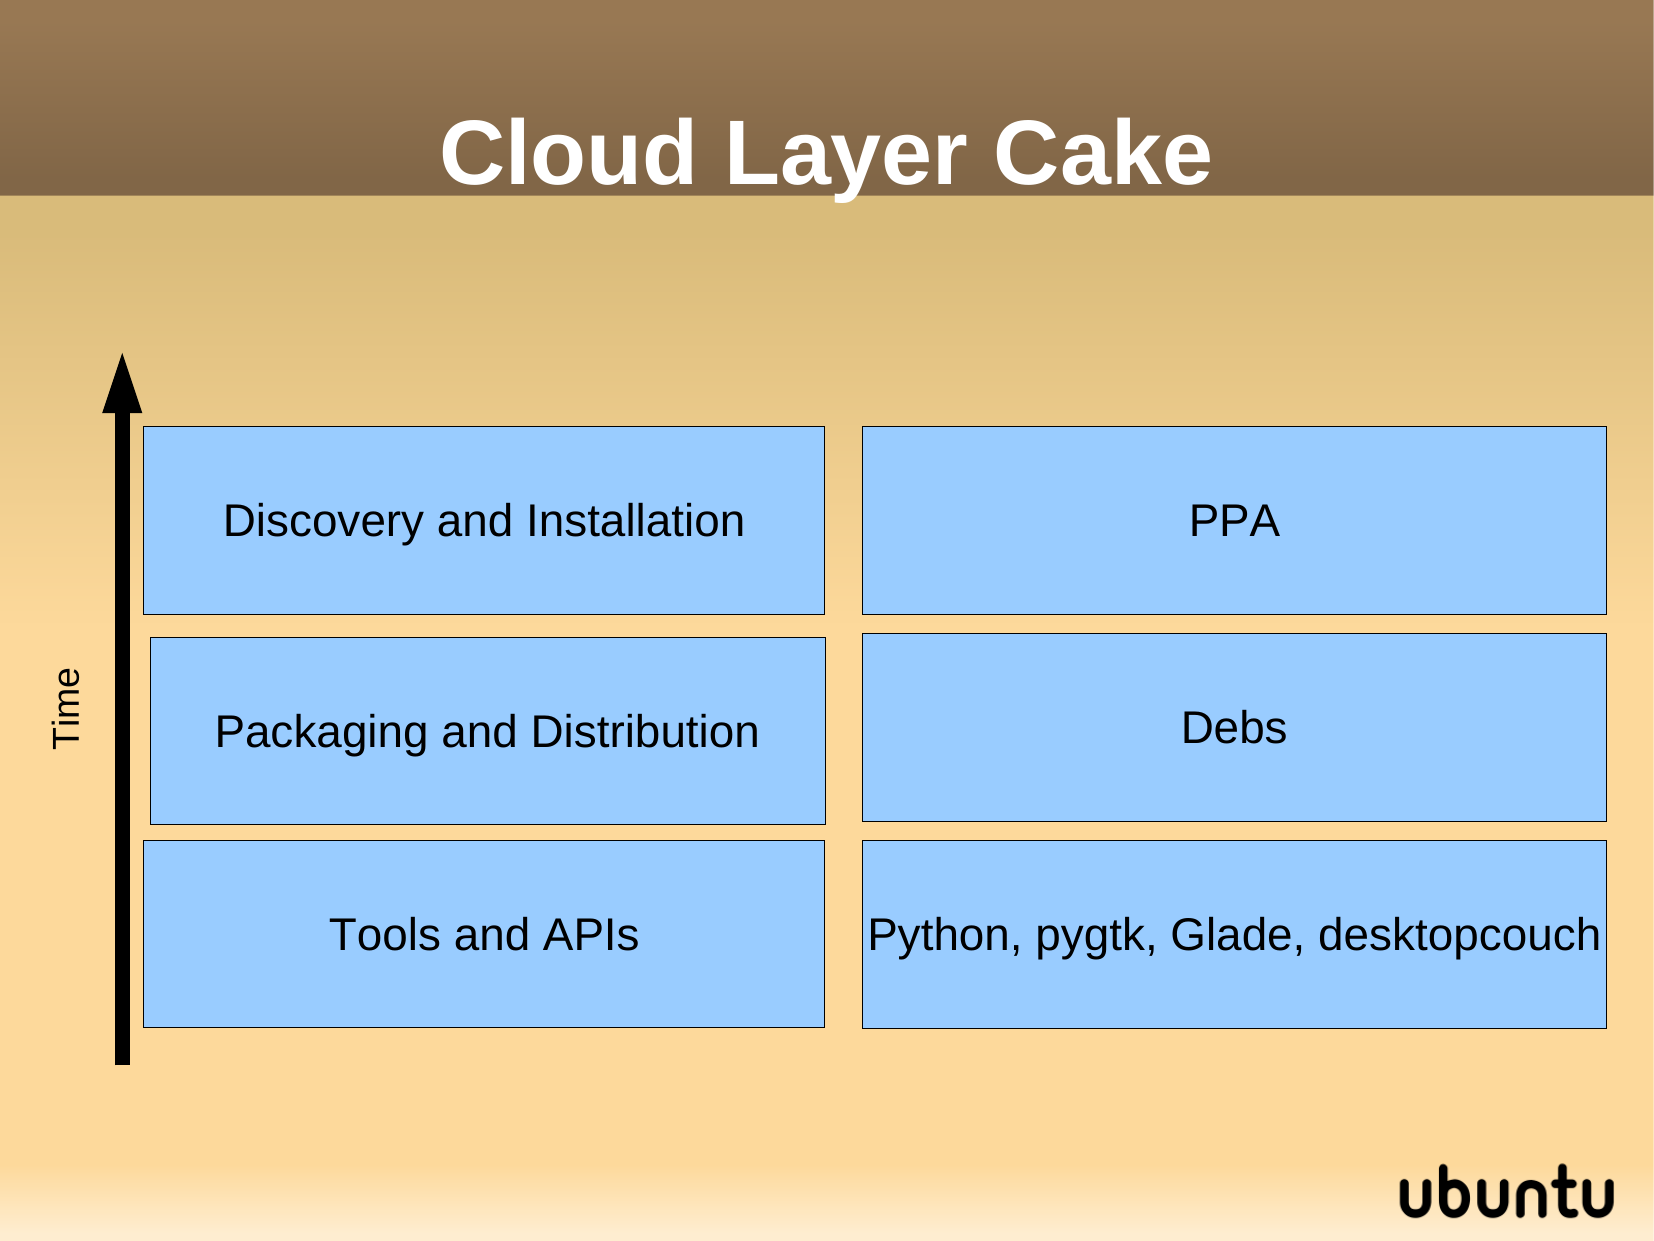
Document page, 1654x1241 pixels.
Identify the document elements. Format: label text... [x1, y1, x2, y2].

text_box Discovery and Installation [143, 426, 825, 615]
text_box Time [37, 615, 113, 766]
text_box PPA [862, 426, 1607, 615]
text_box Packaging and Distribution [150, 637, 826, 825]
text_box Python, pygtk, Glade, desktopcouch [862, 840, 1607, 1029]
title Cloud Layer Cake [82, 56, 1571, 250]
text_box Tools and APIs [143, 840, 825, 1028]
text_box Debs [862, 633, 1607, 822]
picture [0, 0, 1654, 1241]
